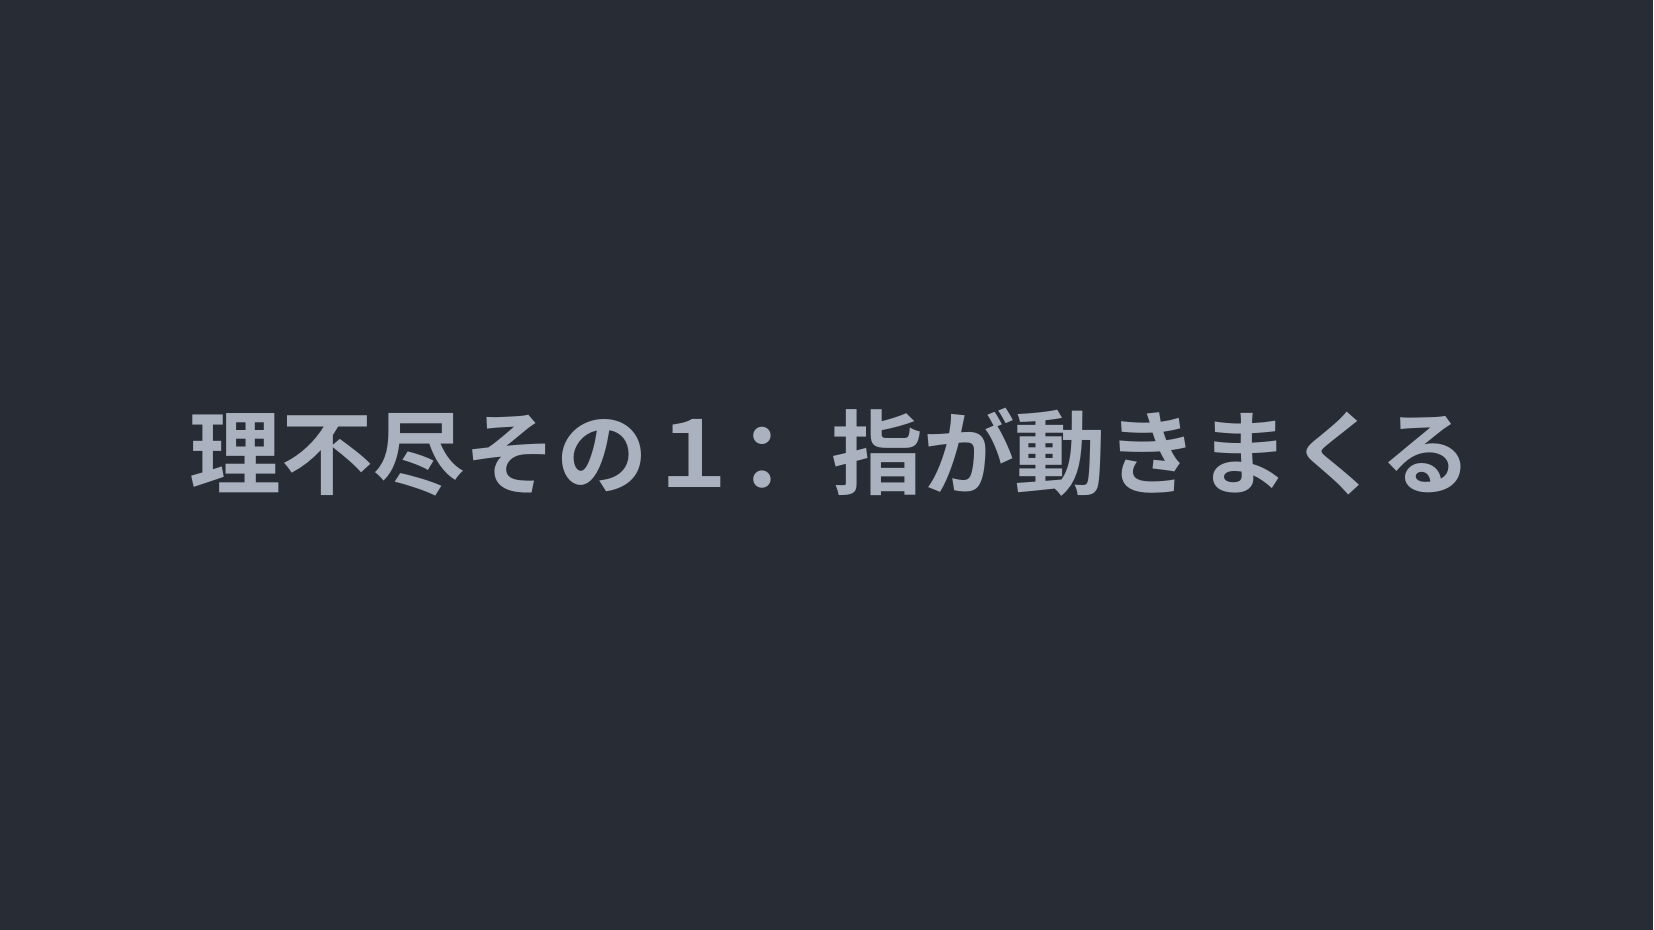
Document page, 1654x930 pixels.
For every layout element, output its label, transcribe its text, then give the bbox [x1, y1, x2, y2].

title 理不尽その１：指が動きまくる [87, 369, 1576, 526]
